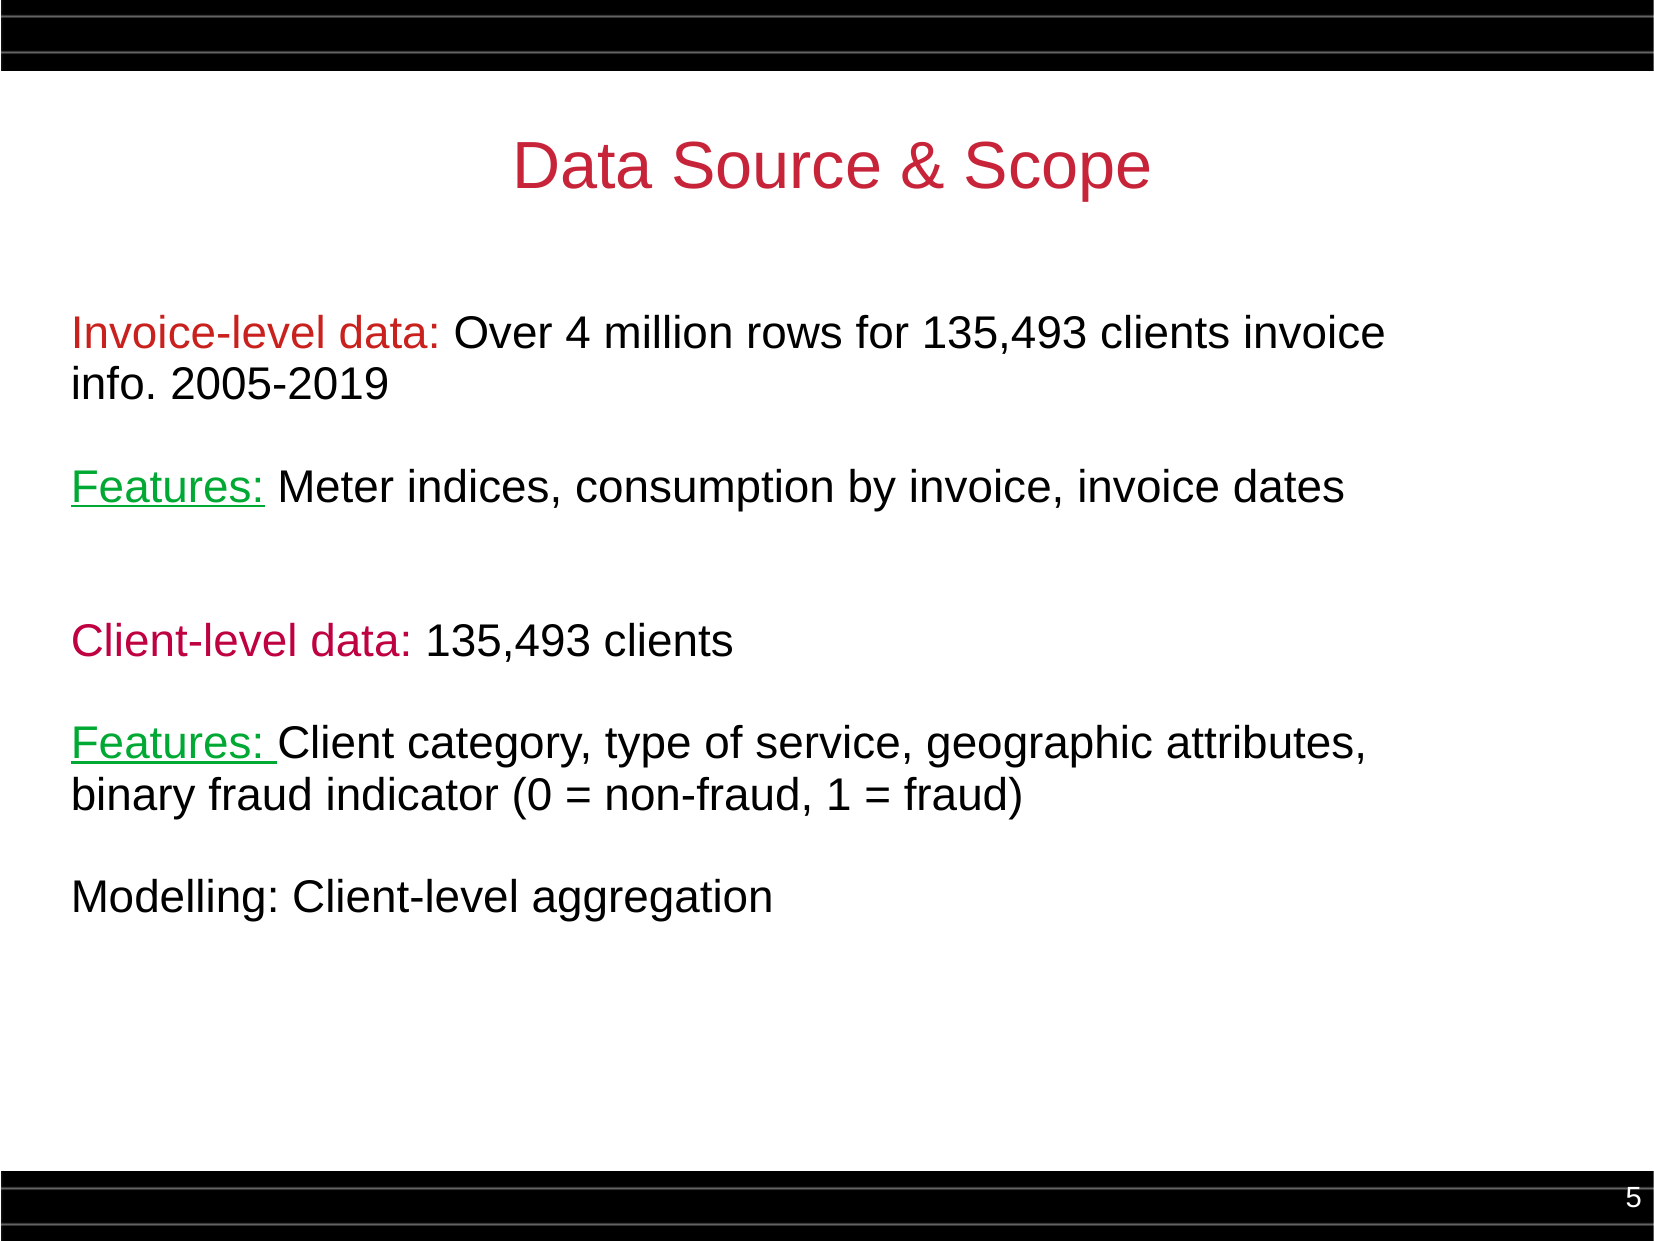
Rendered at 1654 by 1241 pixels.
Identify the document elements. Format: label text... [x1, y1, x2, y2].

title Data Source & Scope [129, 59, 1536, 272]
text_box Invoice-level data: Over 4 million rows for 135,493 clients invoice info. 2005-2019 Features: Meter indices, consumption by invoice, invoice dates Client-level data: 135,493 clients Features: Client category, type of service, geographic attributes, binary fraud indicator (0 = non-fraud, 1 = fraud) Modelling: Client-level aggregation [70, 307, 1477, 1025]
picture [1, 0, 1654, 71]
picture [1, 1171, 1654, 1241]
